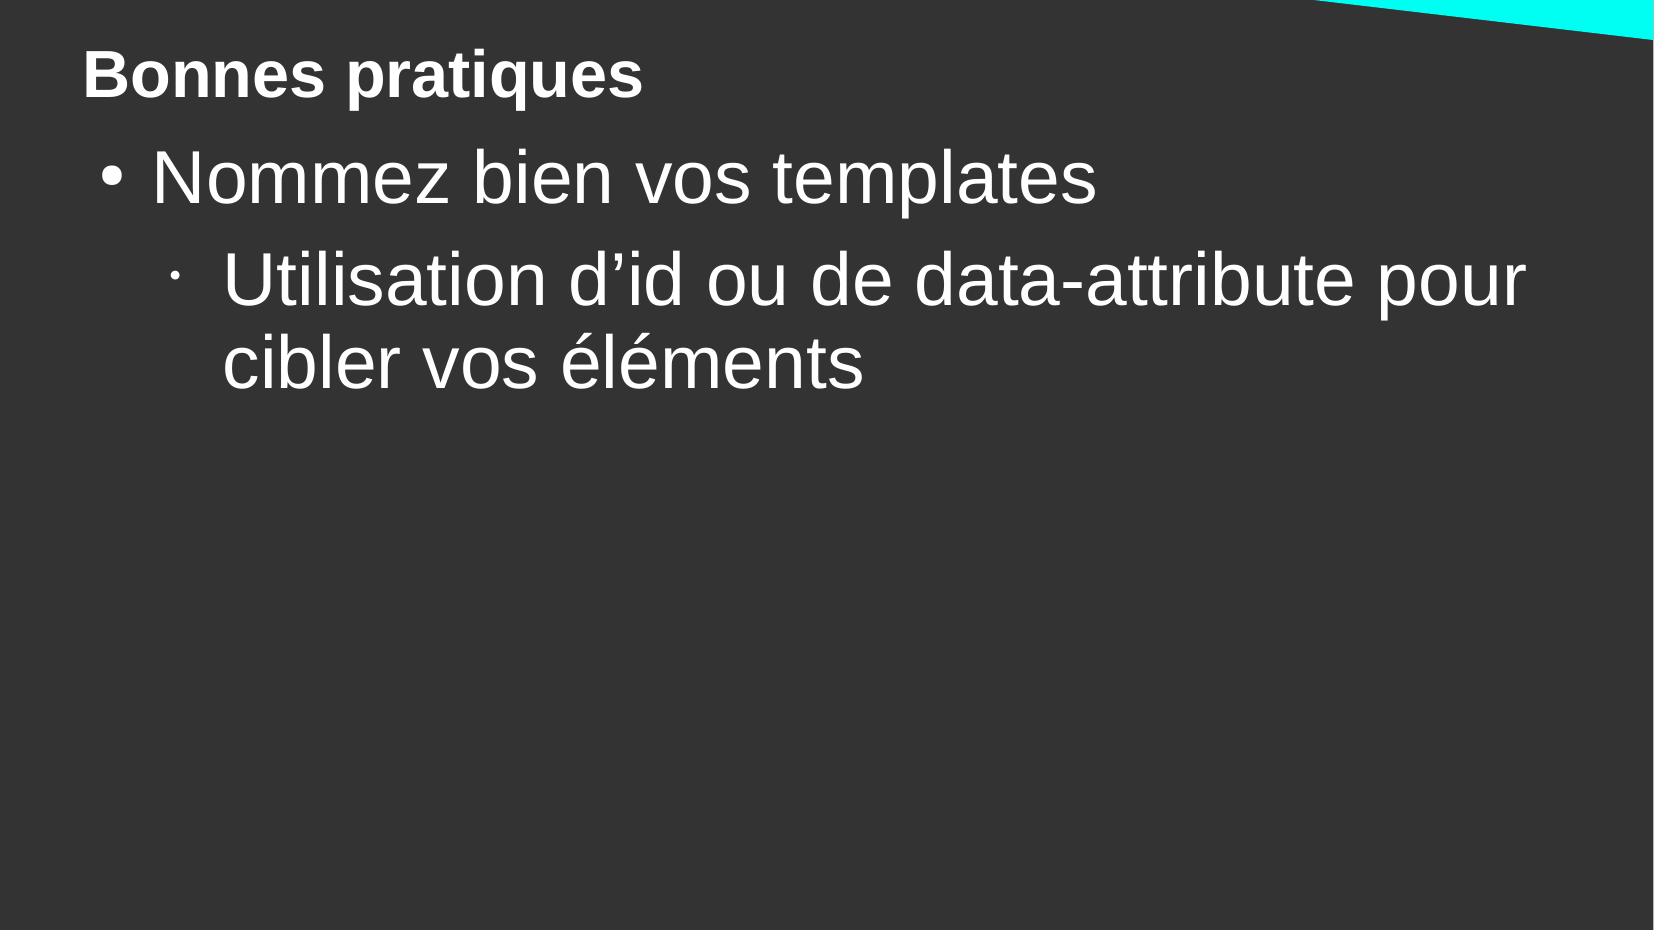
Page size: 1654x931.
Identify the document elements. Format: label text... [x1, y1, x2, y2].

list Nommez bien vos templates Utilisation d’id ou de data-attribute pour cibler vos éléments [80, 135, 1619, 780]
text_box [1313, 0, 1654, 41]
title Bonnes pratiques [82, 37, 1571, 112]
